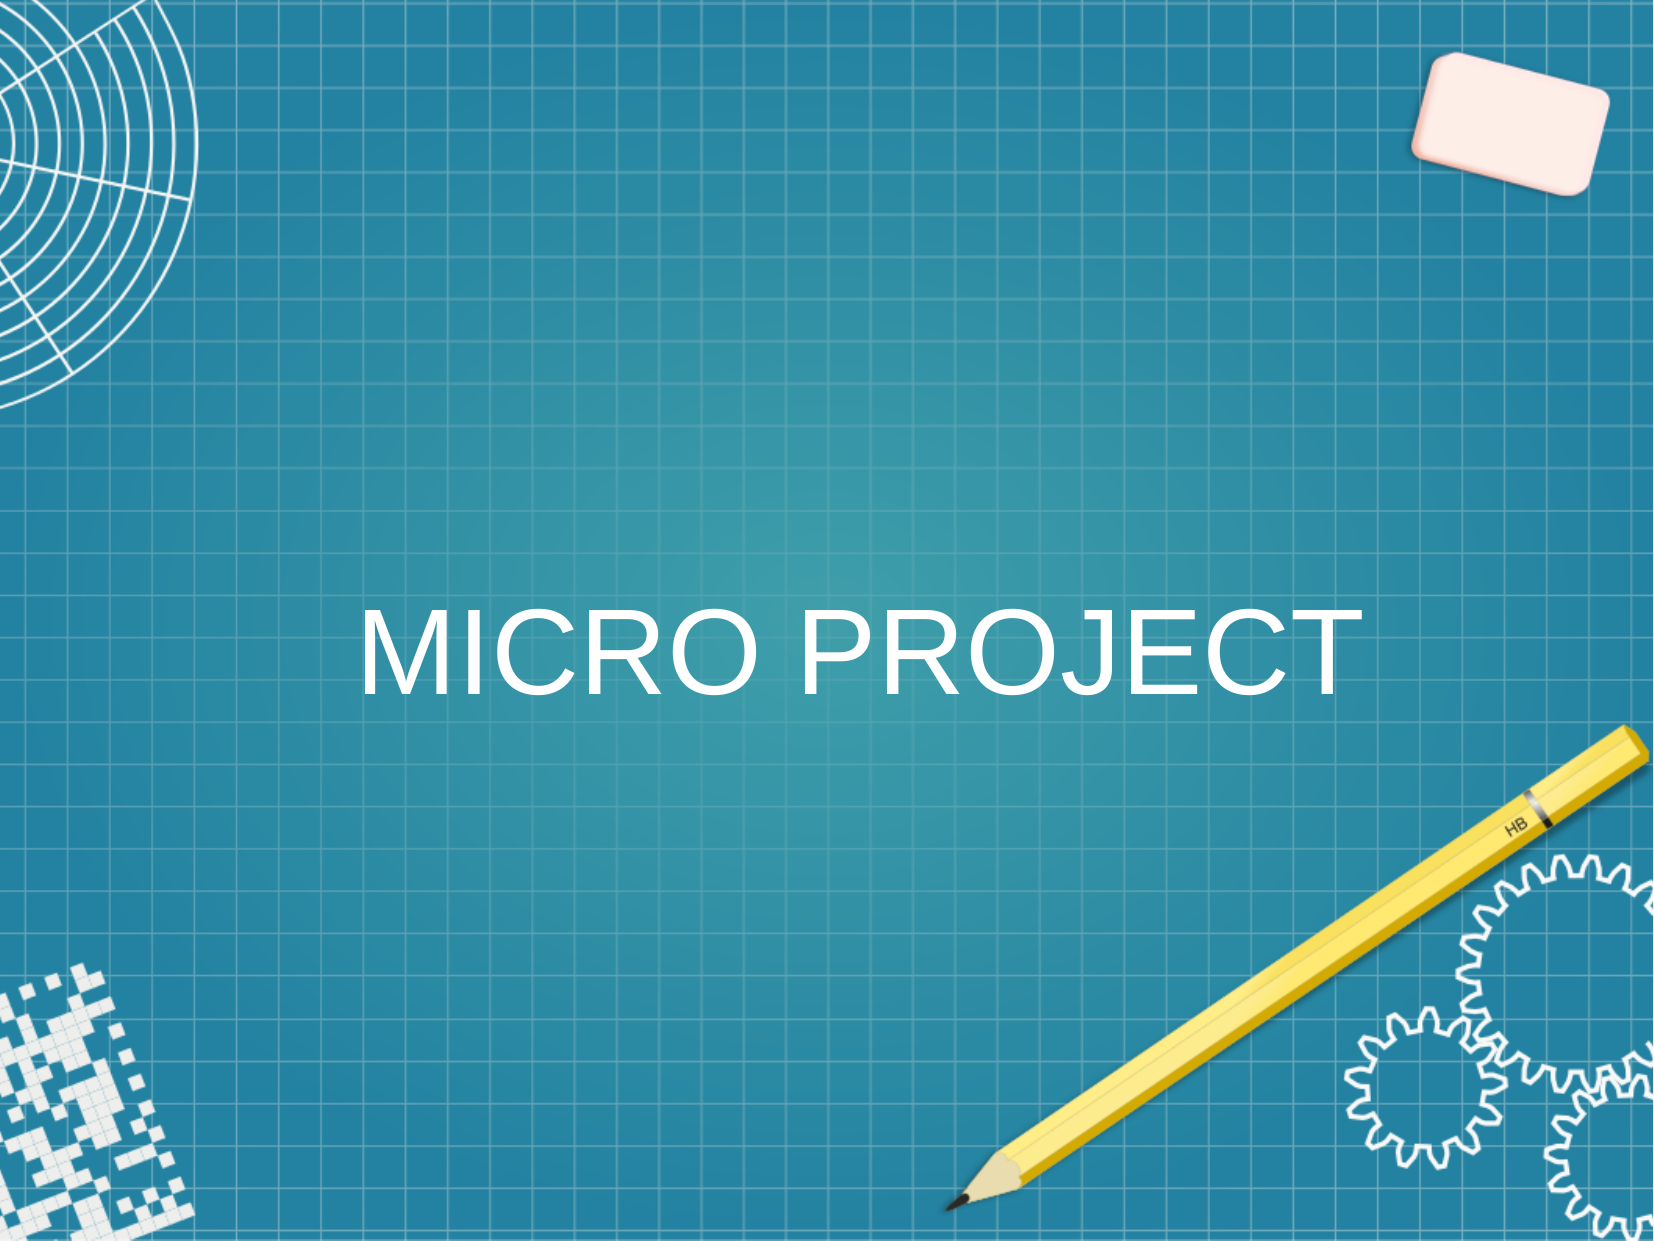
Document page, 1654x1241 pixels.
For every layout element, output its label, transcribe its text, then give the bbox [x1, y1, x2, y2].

title MICRO PROJECT [116, 510, 1605, 794]
picture [0, 0, 1654, 1241]
